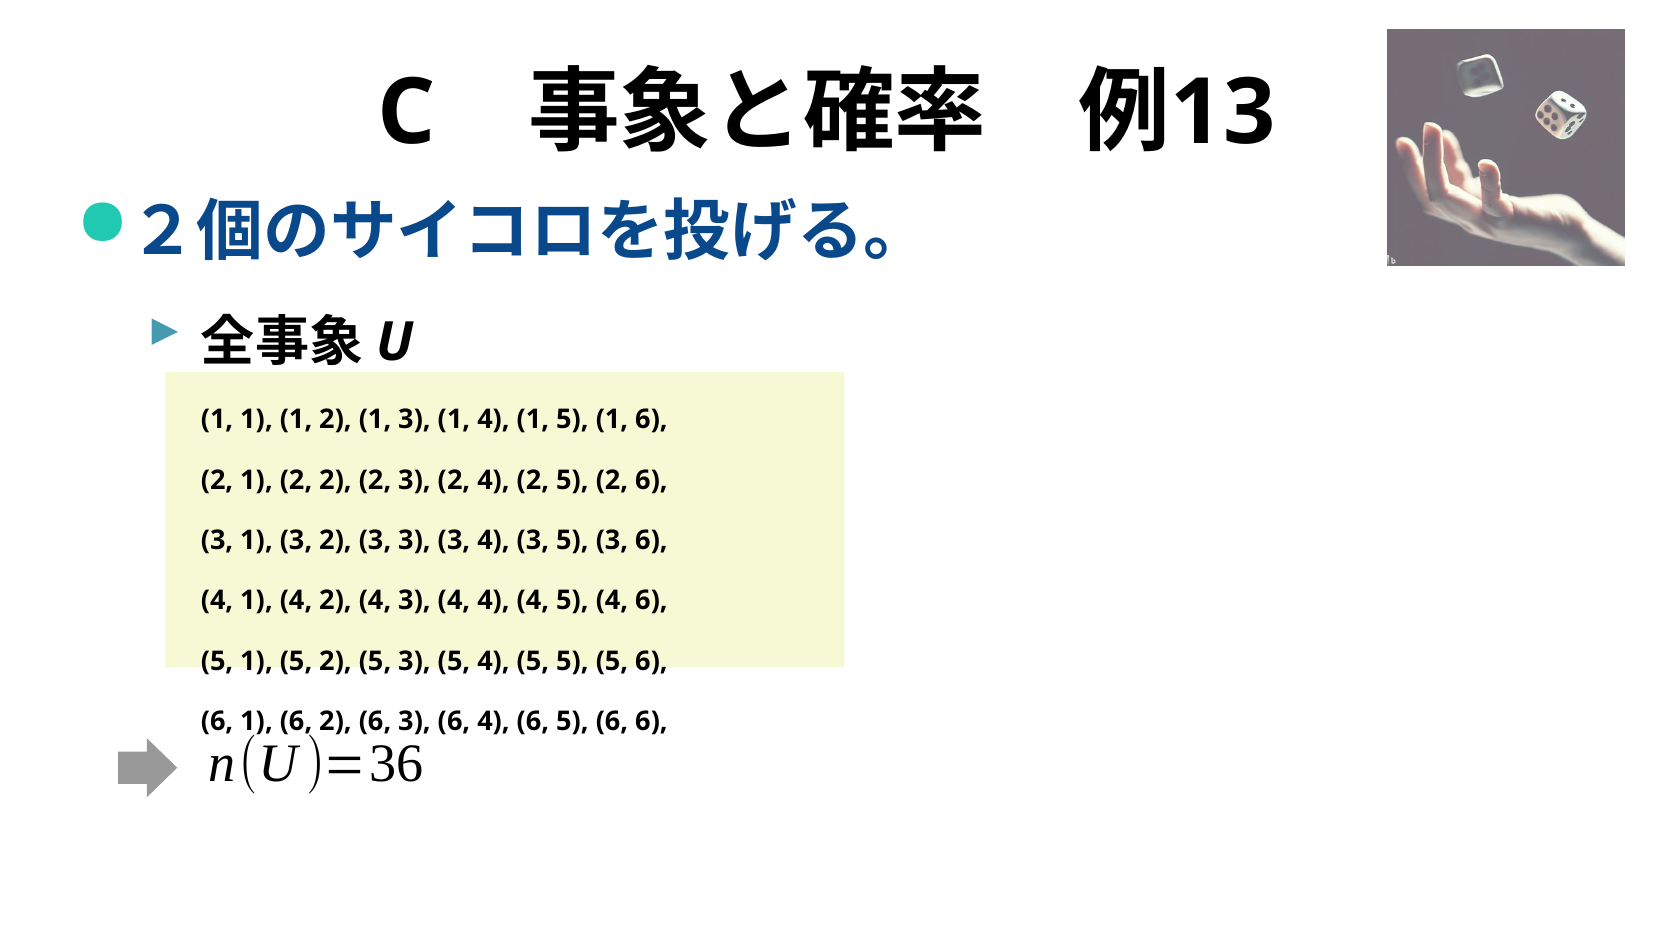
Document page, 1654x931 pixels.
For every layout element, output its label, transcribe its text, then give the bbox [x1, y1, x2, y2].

list ２個のサイコロを投げる。 全事象 U (1, 1), (1, 2), (1, 3), (1, 4), (1, 5), (1, 6), (2, 1), (2, 2), (2, 3), (2, 4), (2, 5), (2, 6), (3, 1), (3, 2), (3, 3), (3, 4), (3, 5), (3, 6), (4, 1), (4, 2), (4, 3), (4, 4), (4, 5), (4, 6), (5, 1), (5, 2), (5, 3), (5, 4), (5, 5), (5, 6), (6, 1), (6, 2), (6, 3), (6, 4), (6, 5), (6, 6), [59, 177, 1004, 768]
picture [1387, 29, 1625, 266]
chart [206, 731, 425, 798]
title C 事象と確率 例13 [29, 29, 1387, 178]
text_box [118, 738, 178, 798]
